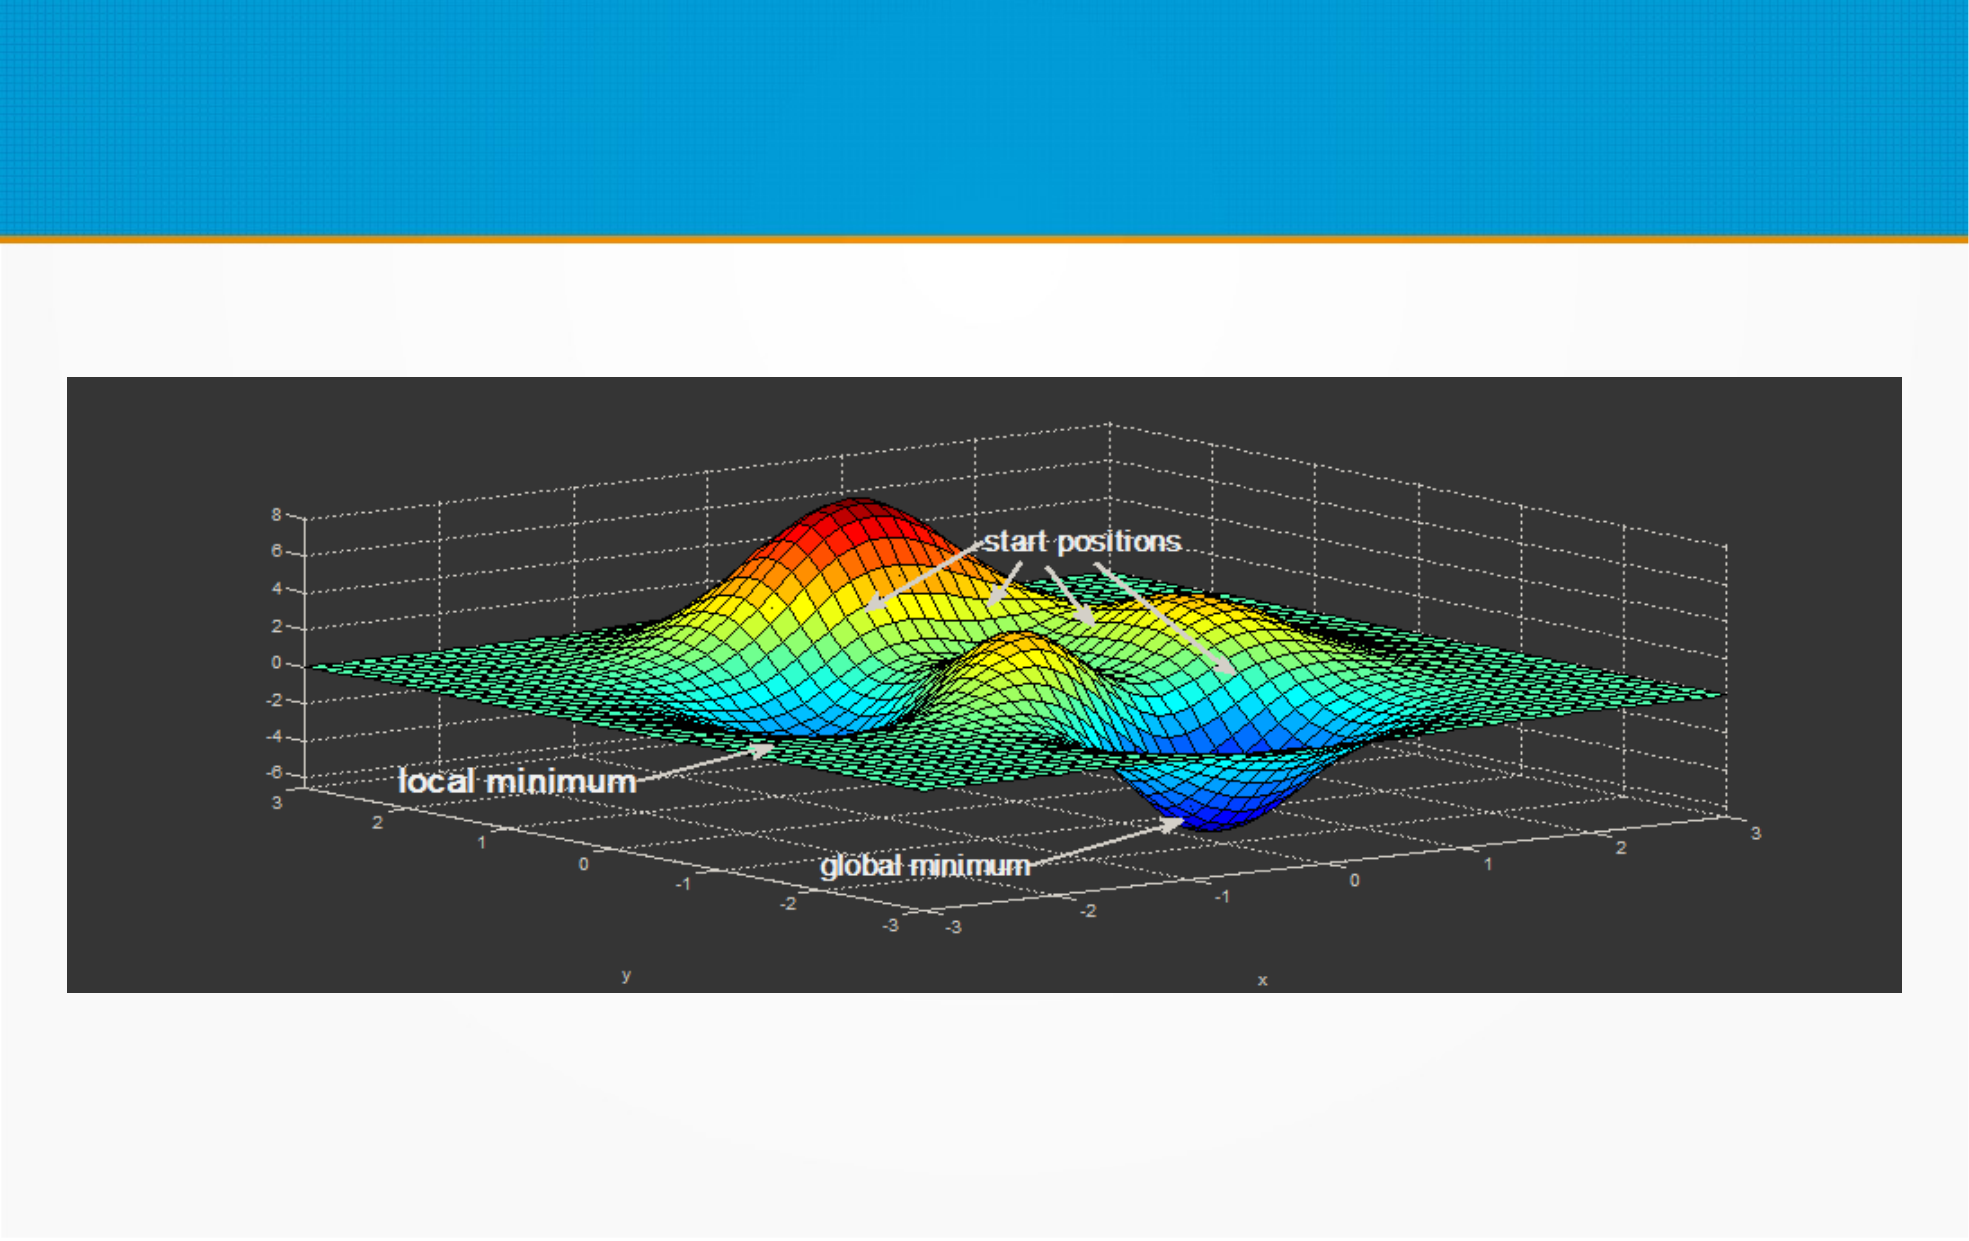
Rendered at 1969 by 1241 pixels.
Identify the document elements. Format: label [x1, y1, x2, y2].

picture [0, 233, 1969, 1241]
